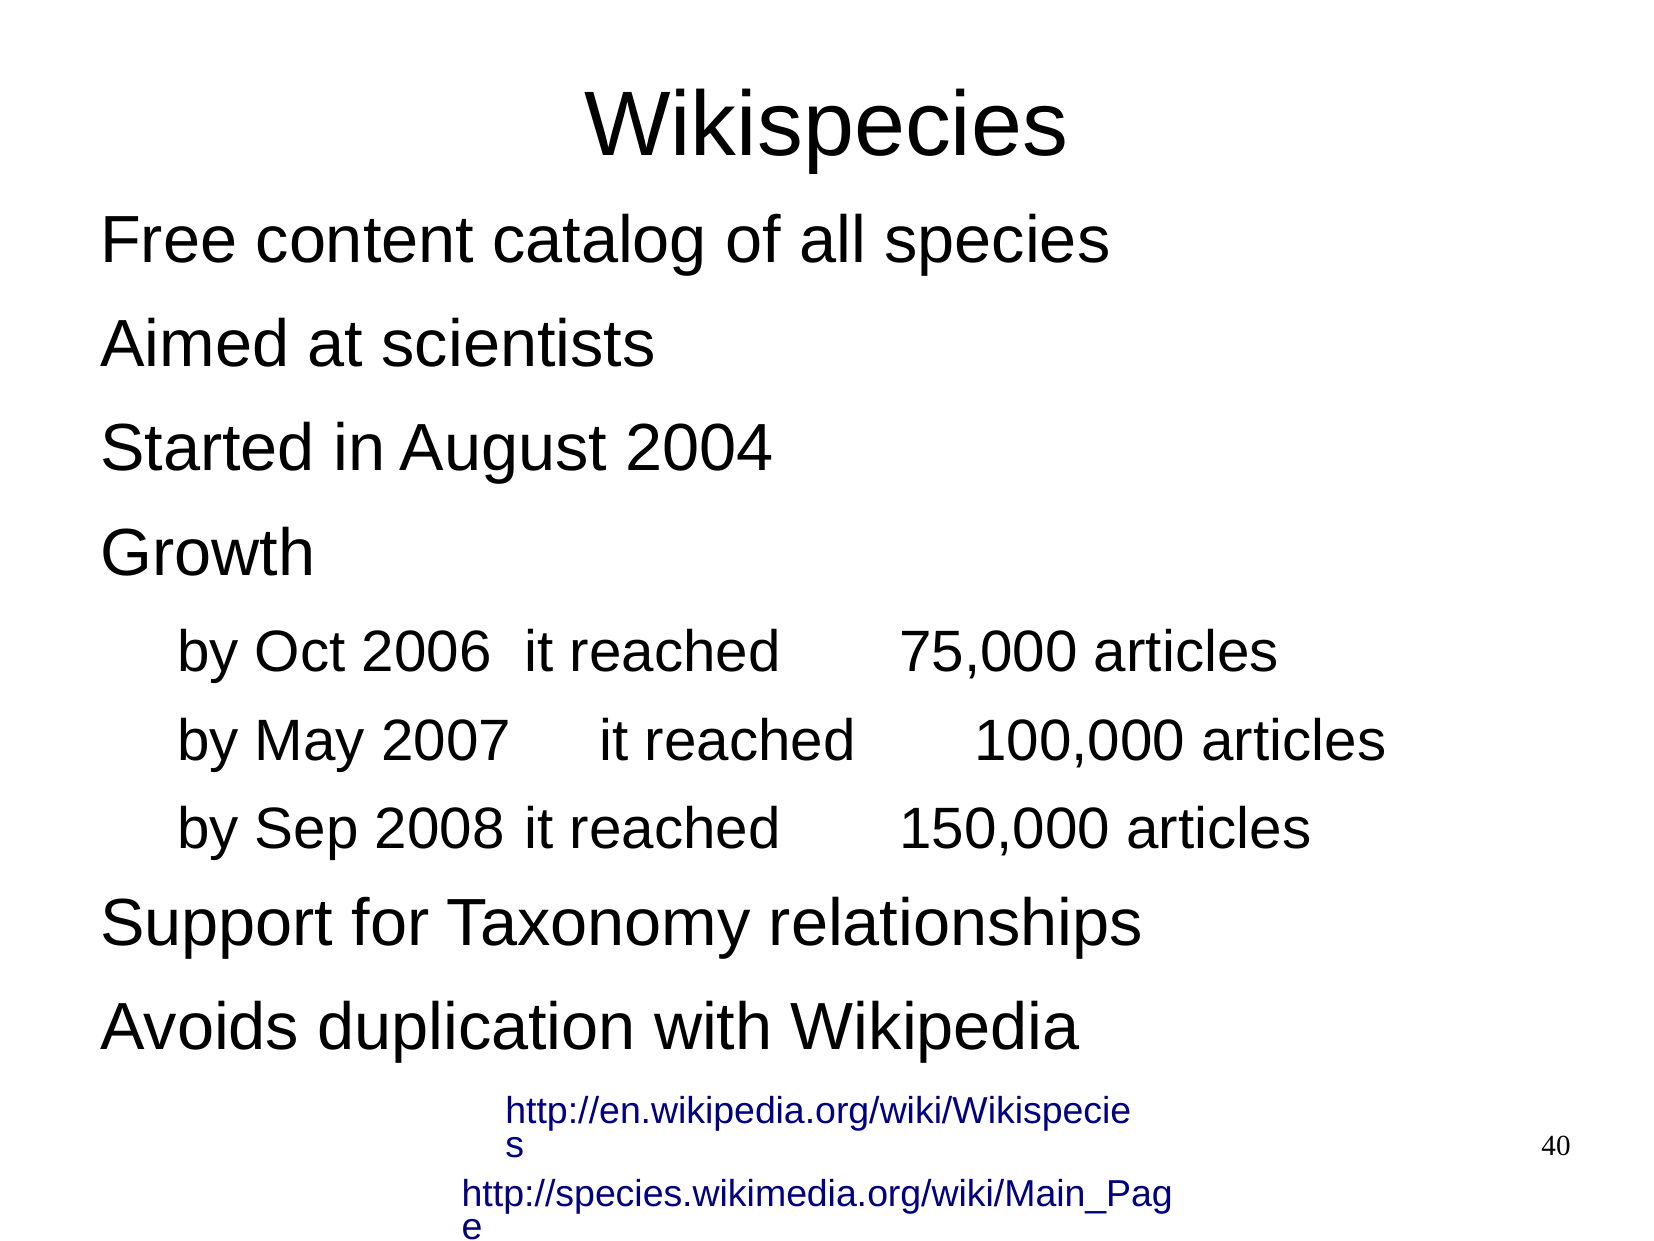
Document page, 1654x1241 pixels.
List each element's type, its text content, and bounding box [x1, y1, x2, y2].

text_box http://species.wikimedia.org/wiki/Main_Page [446, 1164, 1208, 1222]
list Free content catalog of all species Aimed at scientists Started in August 2004 Growth by Oct 2006 it reached 75,000 articles by May 2007 it reached 100,000 articles by Sep 2008 it reached 150,000 articles Support for Taxonomy relationships Avoids duplication with Wikipedia [82, 201, 1571, 1064]
text_box http://en.wikipedia.org/wiki/Wikispecies [490, 1081, 1164, 1139]
title Wikispecies [82, 19, 1571, 201]
